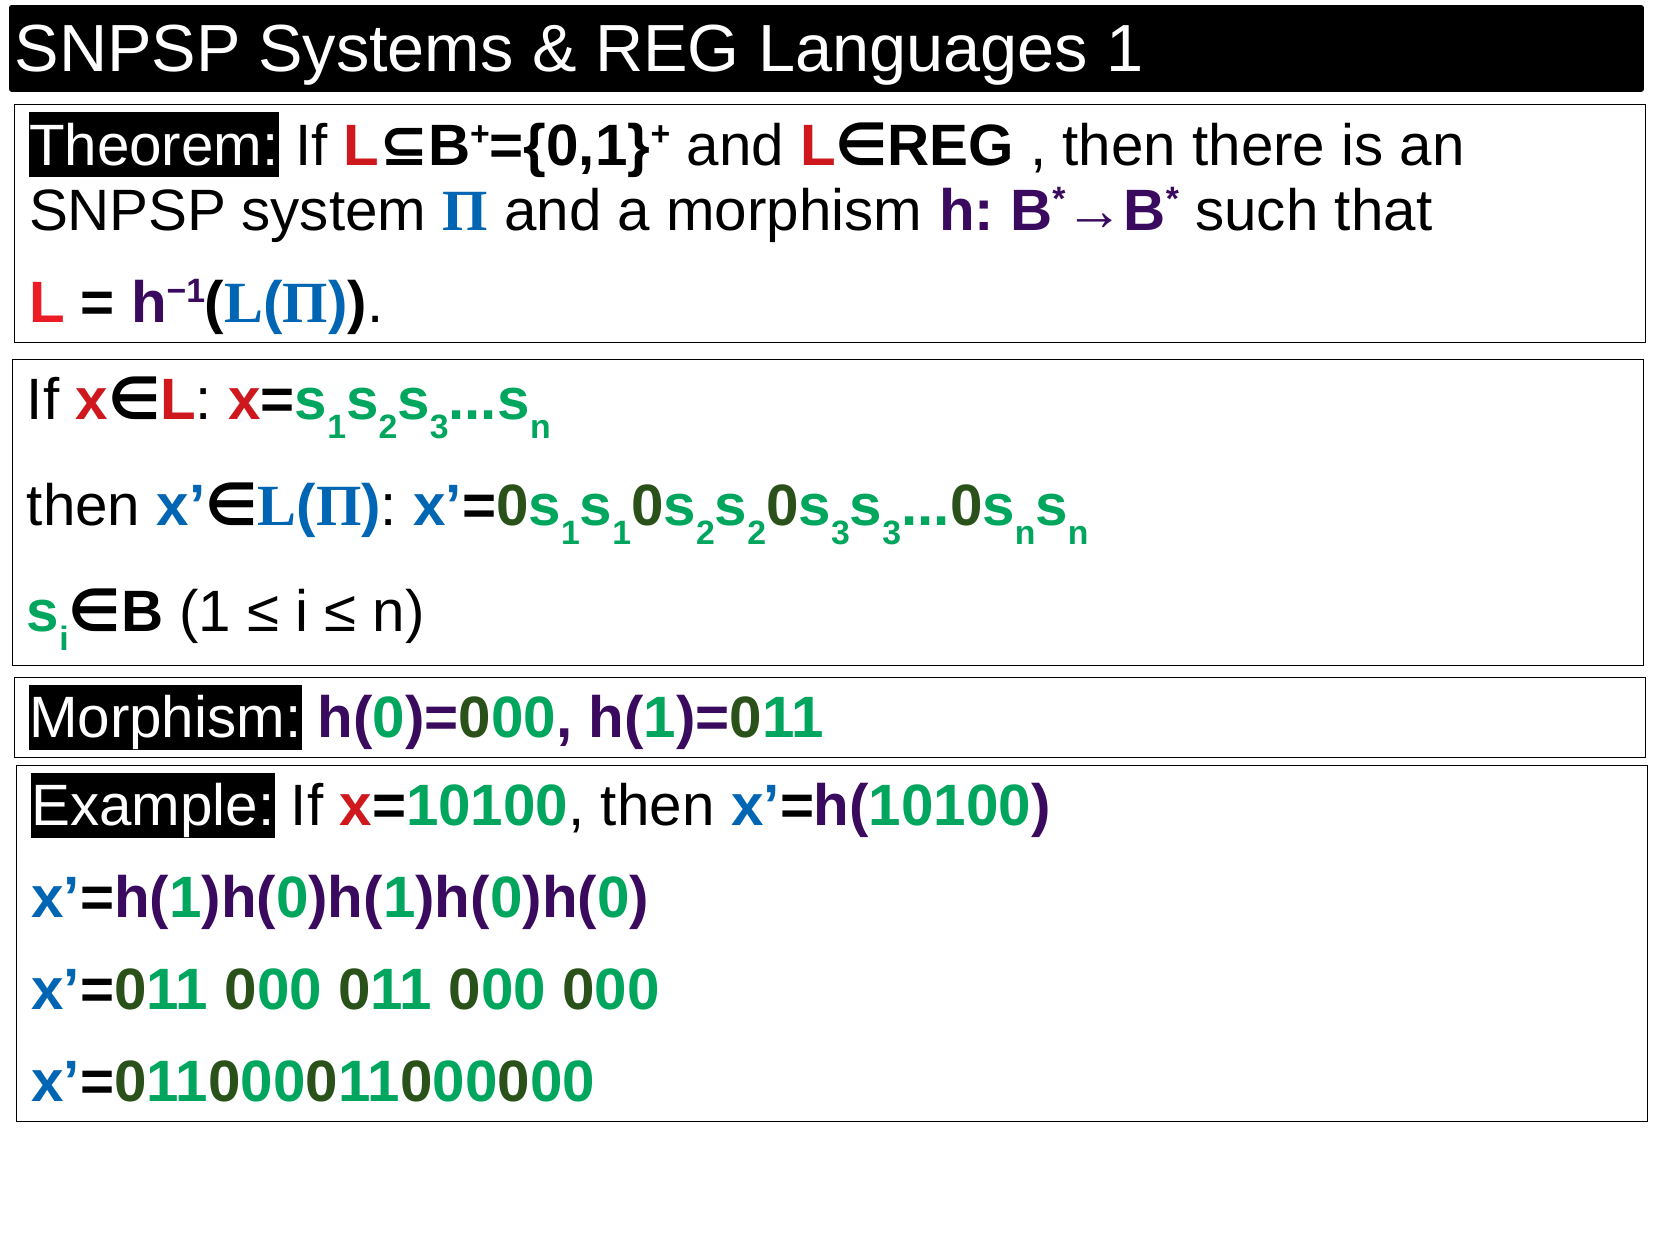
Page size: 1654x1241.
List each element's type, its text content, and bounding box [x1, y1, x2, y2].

text_box Example: If x=10100, then x’=h(10100) x’=h(1)h(0)h(1)h(0)h(0) x’=011 000 011 000 000 x’=011000011000000 [16, 765, 1648, 1122]
text_box If x∈L: x=s1s2s3...sn then x’∈L(Π): x’=0s1s10s2s20s3s3...0snsn si∈B (1 ≤ i ≤ n) [12, 359, 1644, 666]
title SNPSP Systems & REG Languages 1 [11, 7, 1642, 89]
text_box Morphism: h(0)=000, h(1)=011 [14, 677, 1646, 758]
text_box Theorem: If L⊆B+={0,1}+ and L∈REG , then there is an SNPSP system Π and a morphism h: B*→B* such that L = h−1(L(Π)). [14, 104, 1646, 343]
